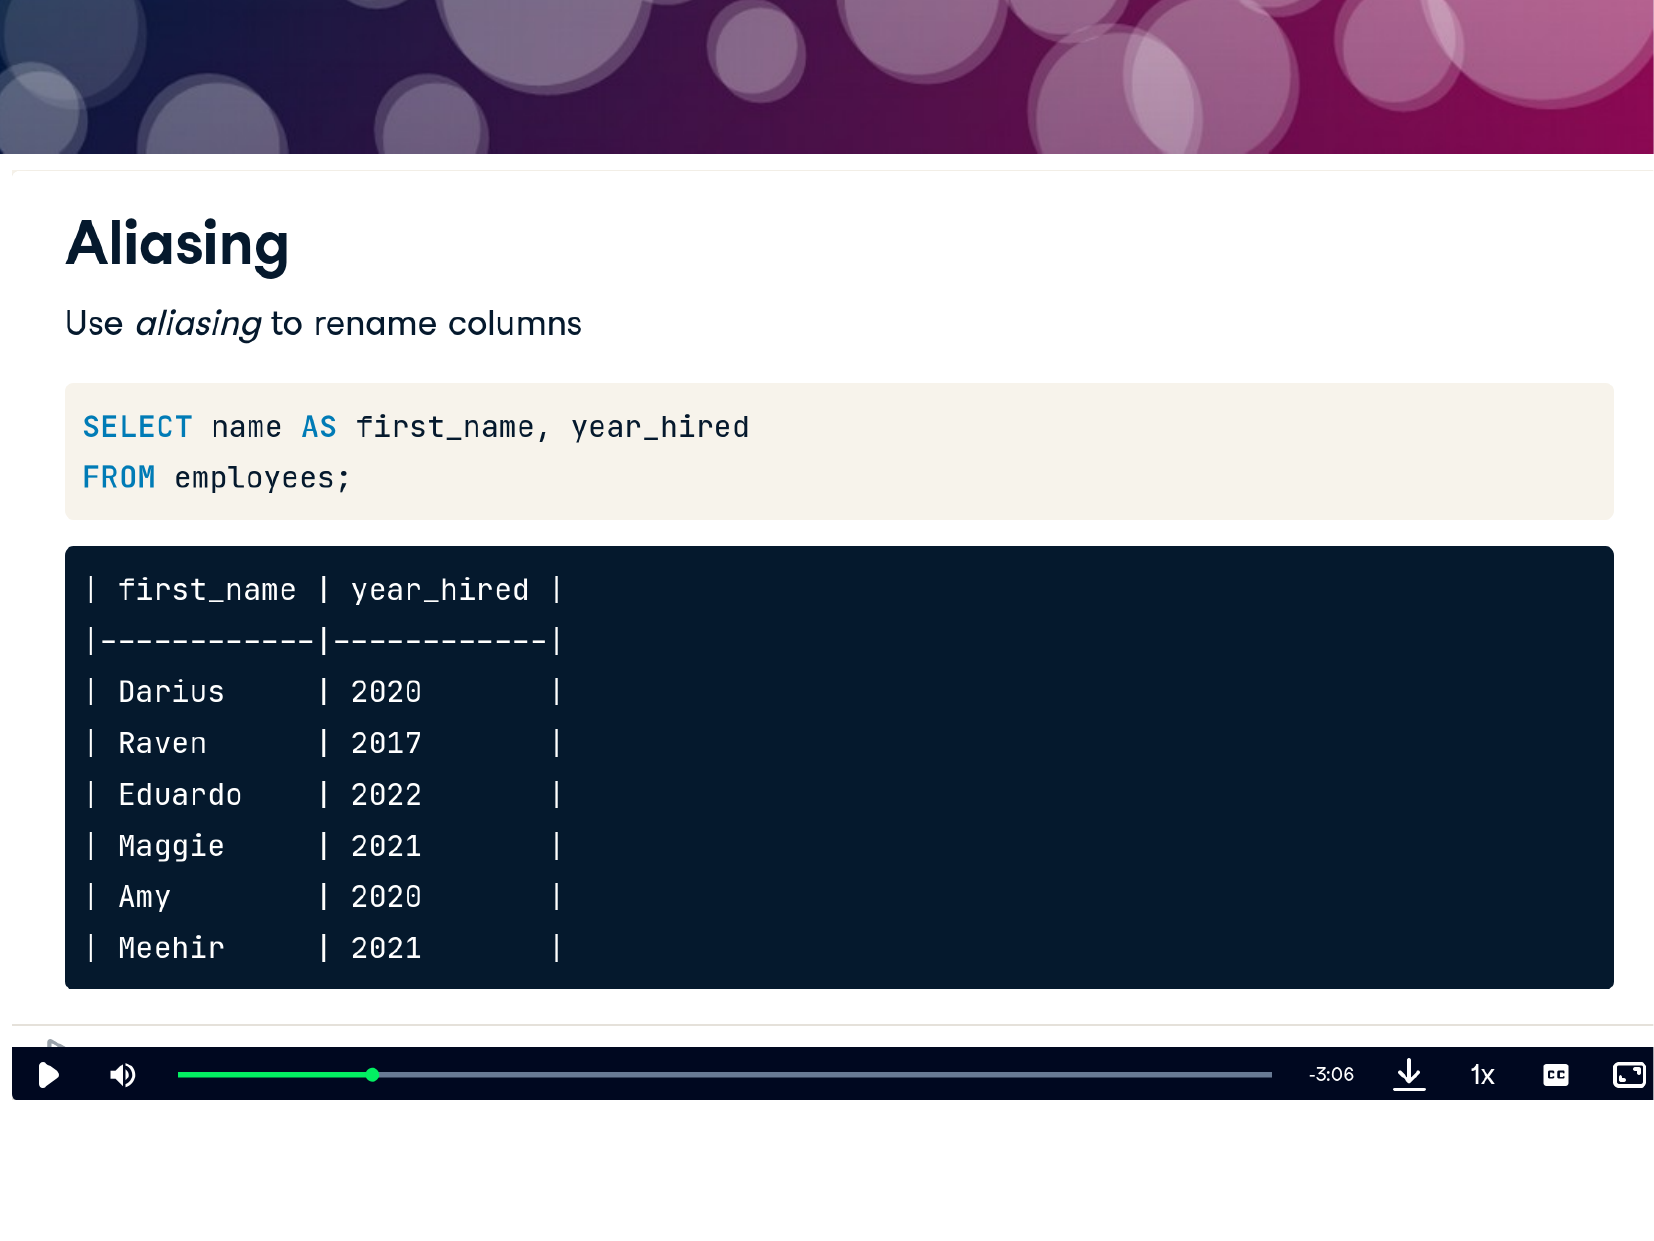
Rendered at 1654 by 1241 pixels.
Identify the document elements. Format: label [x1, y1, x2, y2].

picture [12, 170, 1654, 1100]
picture [0, 0, 1654, 154]
